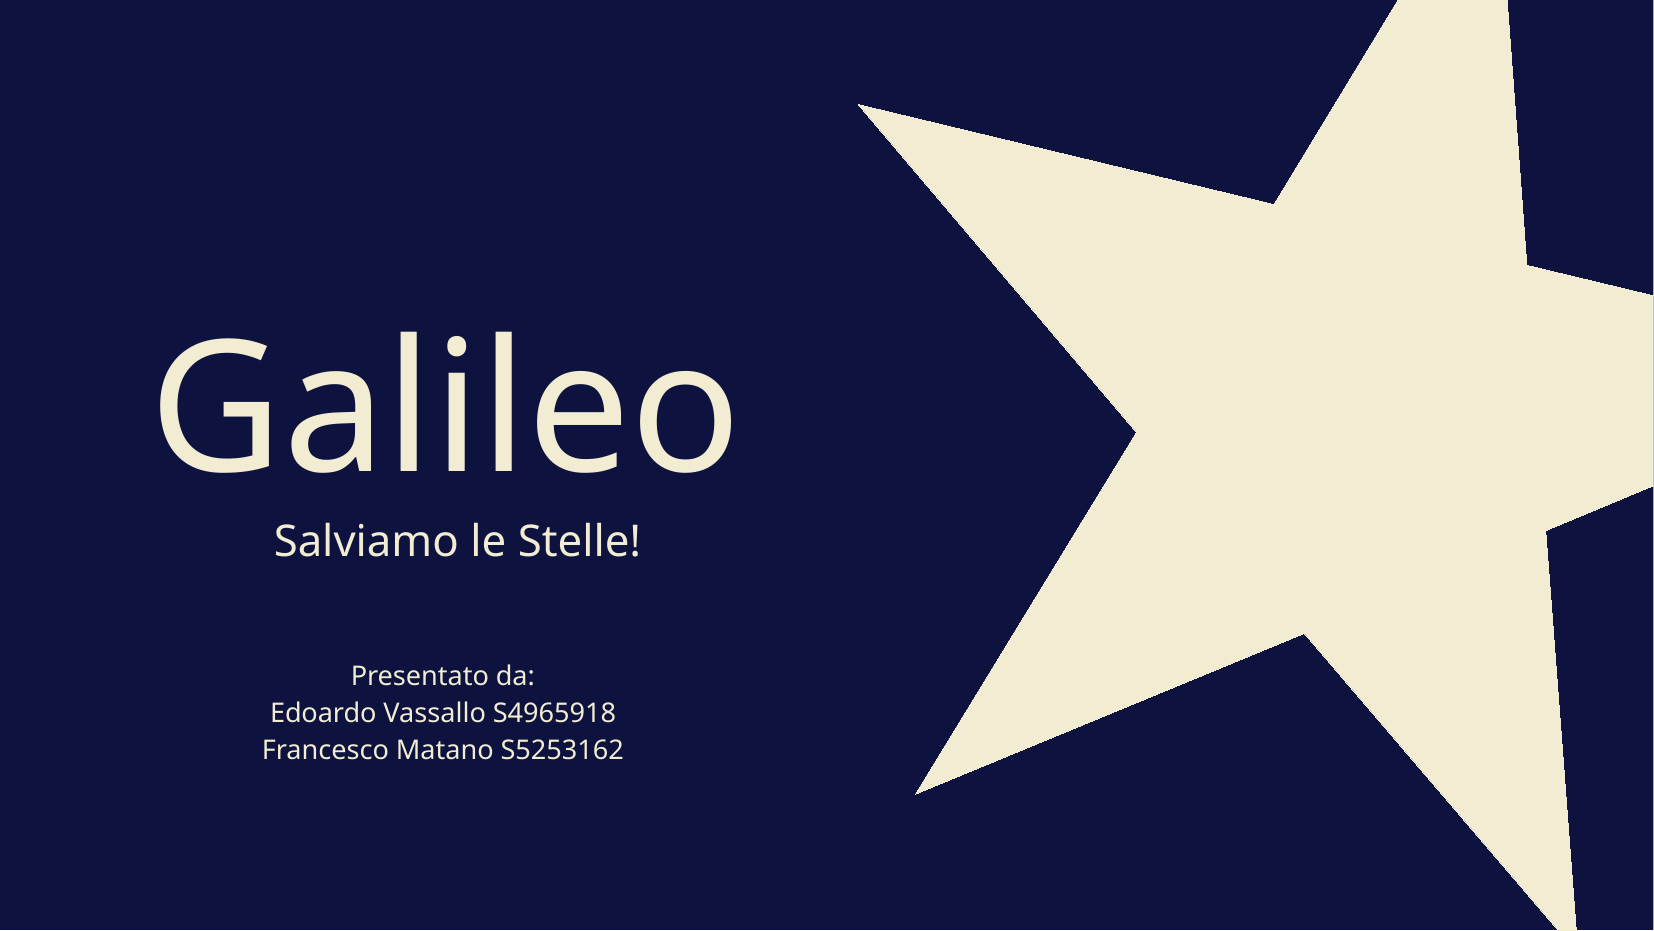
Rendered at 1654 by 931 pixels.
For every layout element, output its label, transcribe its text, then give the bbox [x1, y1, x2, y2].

text_box Presentato da: Edoardo Vassallo S4965918 Francesco Matano S5253162 [236, 649, 650, 768]
text_box Salviamo le Stelle! [29, 501, 886, 591]
text_box [858, 0, 1654, 931]
title Galileo [0, 179, 916, 621]
